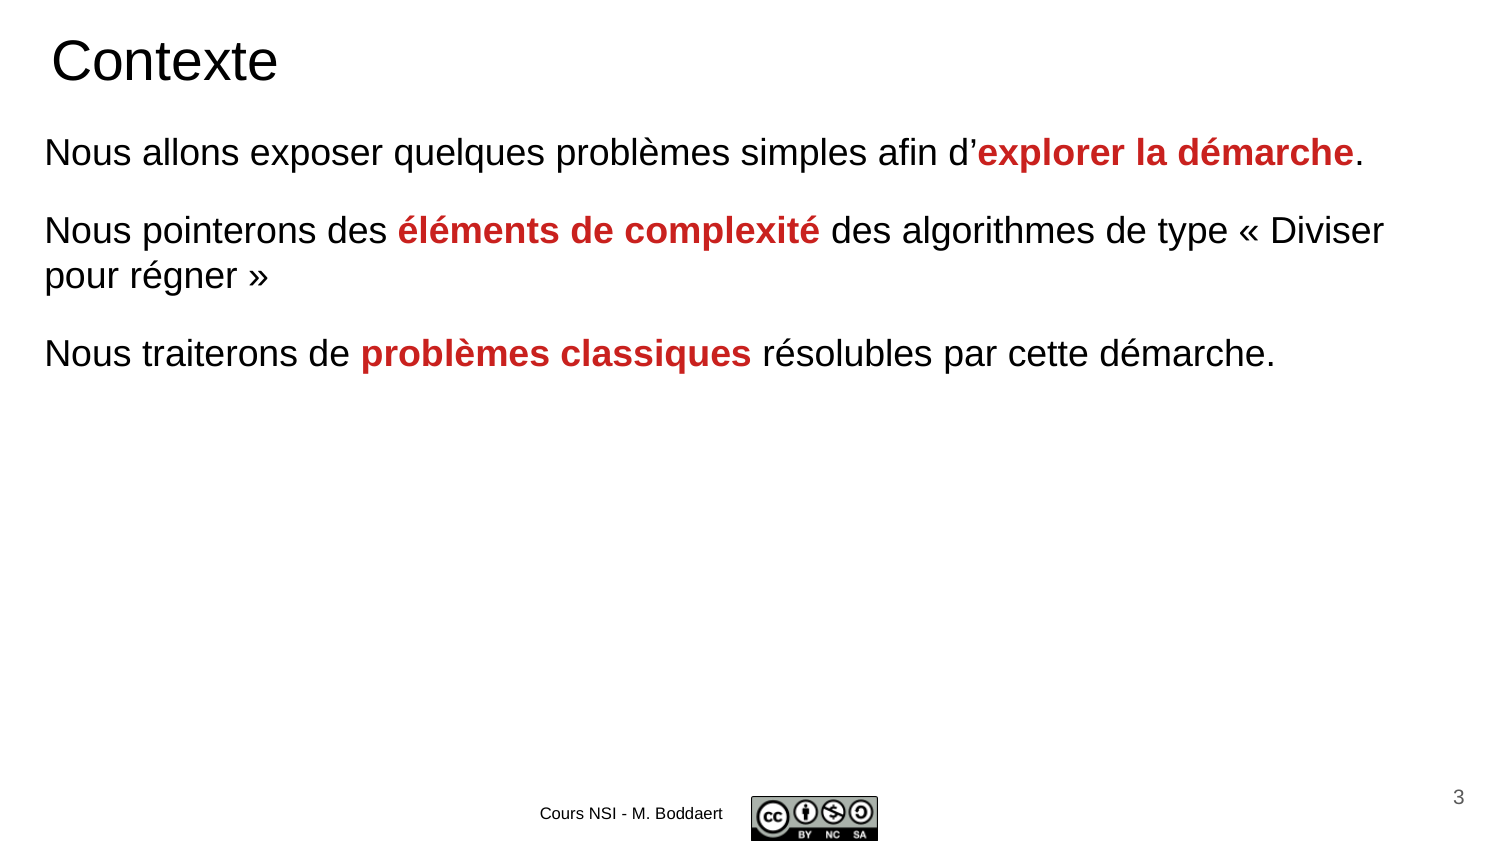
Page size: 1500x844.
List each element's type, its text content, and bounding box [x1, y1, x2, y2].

title Contexte [51, 13, 1449, 108]
slide_number <numéro> [1389, 764, 1480, 830]
text_box Nous allons exposer quelques problèmes simples afin d’explorer la démarche. Nous pointerons des éléments de complexité des algorithmes de type « Diviser pour régner » Nous traiterons de problèmes classiques résolubles par cette démarche. [29, 120, 1477, 760]
picture [751, 796, 878, 841]
